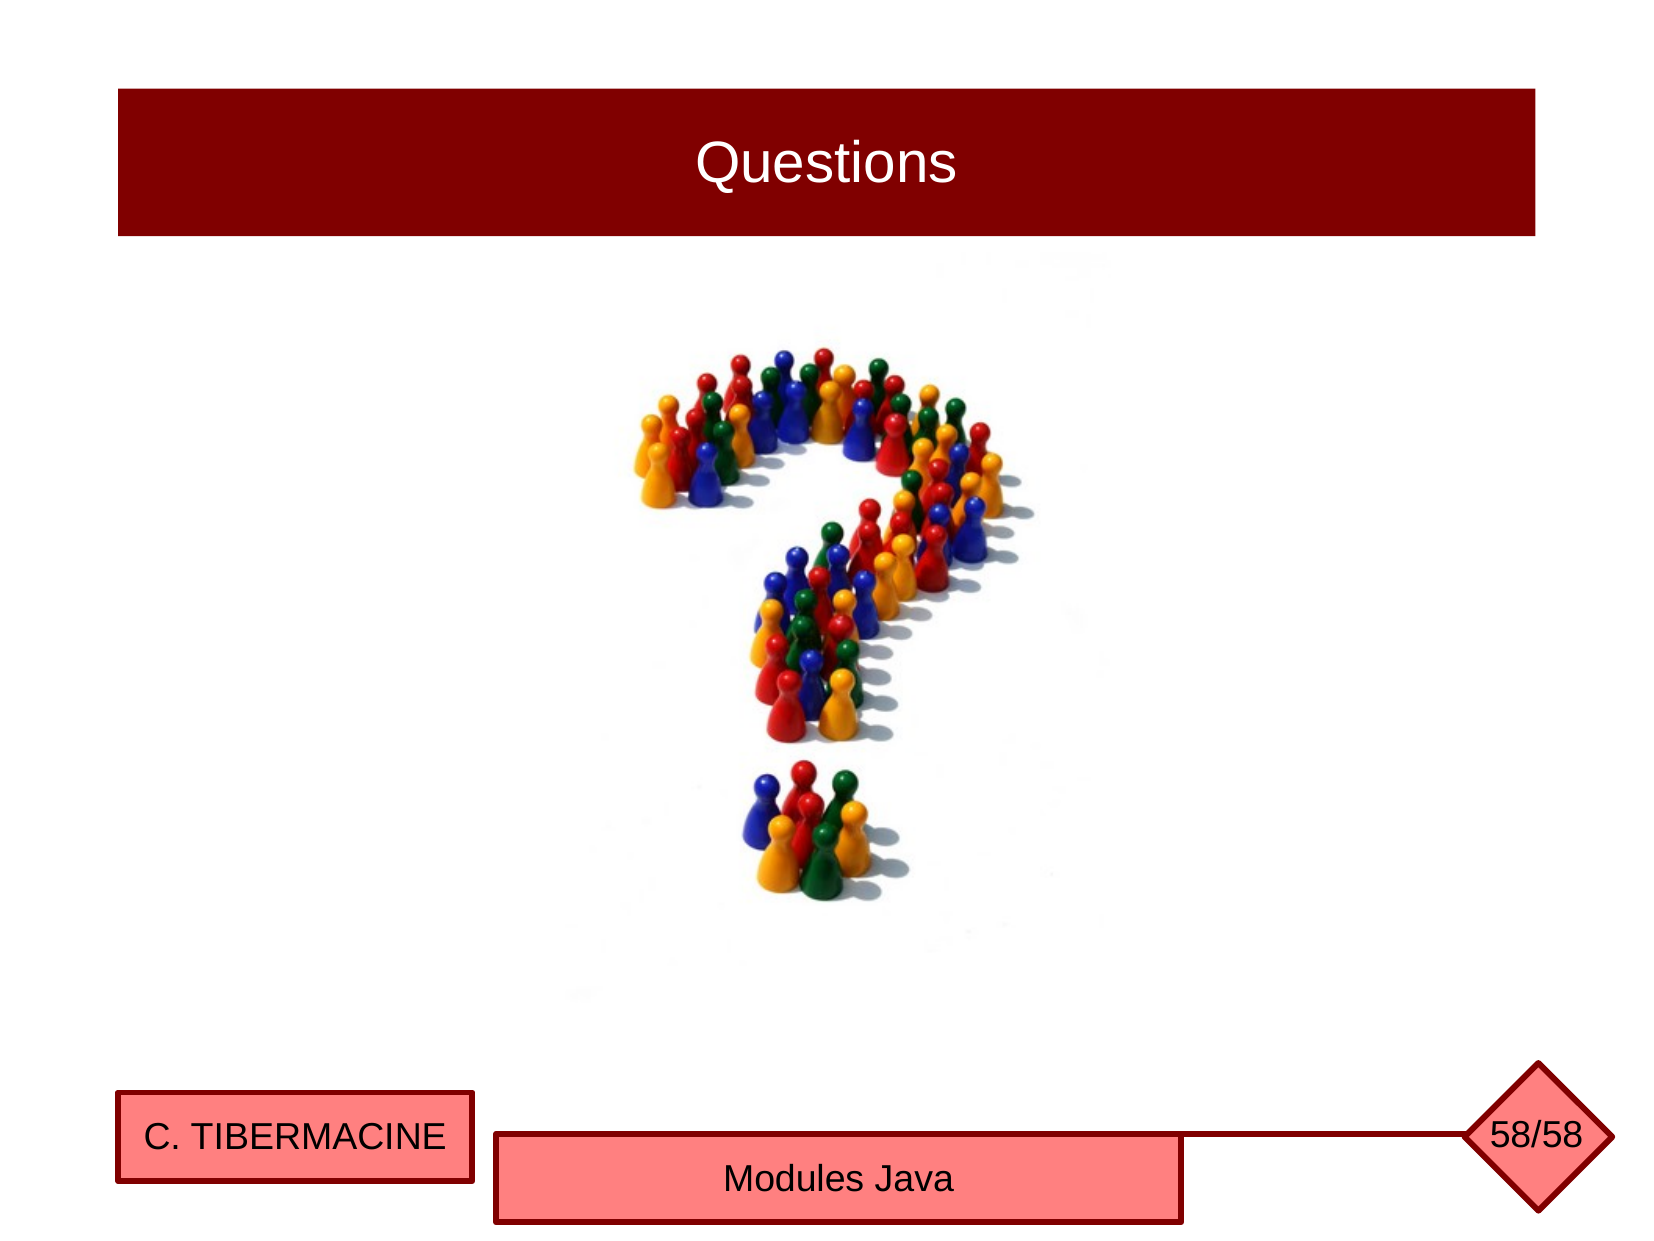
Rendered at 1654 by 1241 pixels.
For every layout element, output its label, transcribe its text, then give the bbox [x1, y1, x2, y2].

text_box [1495, 1062, 1582, 1106]
text_box [1464, 1126, 1475, 1148]
text_box <numéro>/58 [1475, 1106, 1654, 1163]
text_box [1490, 1163, 1587, 1211]
text_box Modules Java [496, 1133, 1182, 1223]
text_box C. TIBERMACINE [118, 1092, 473, 1182]
picture [565, 252, 1111, 1003]
text_box Questions [118, 88, 1536, 237]
